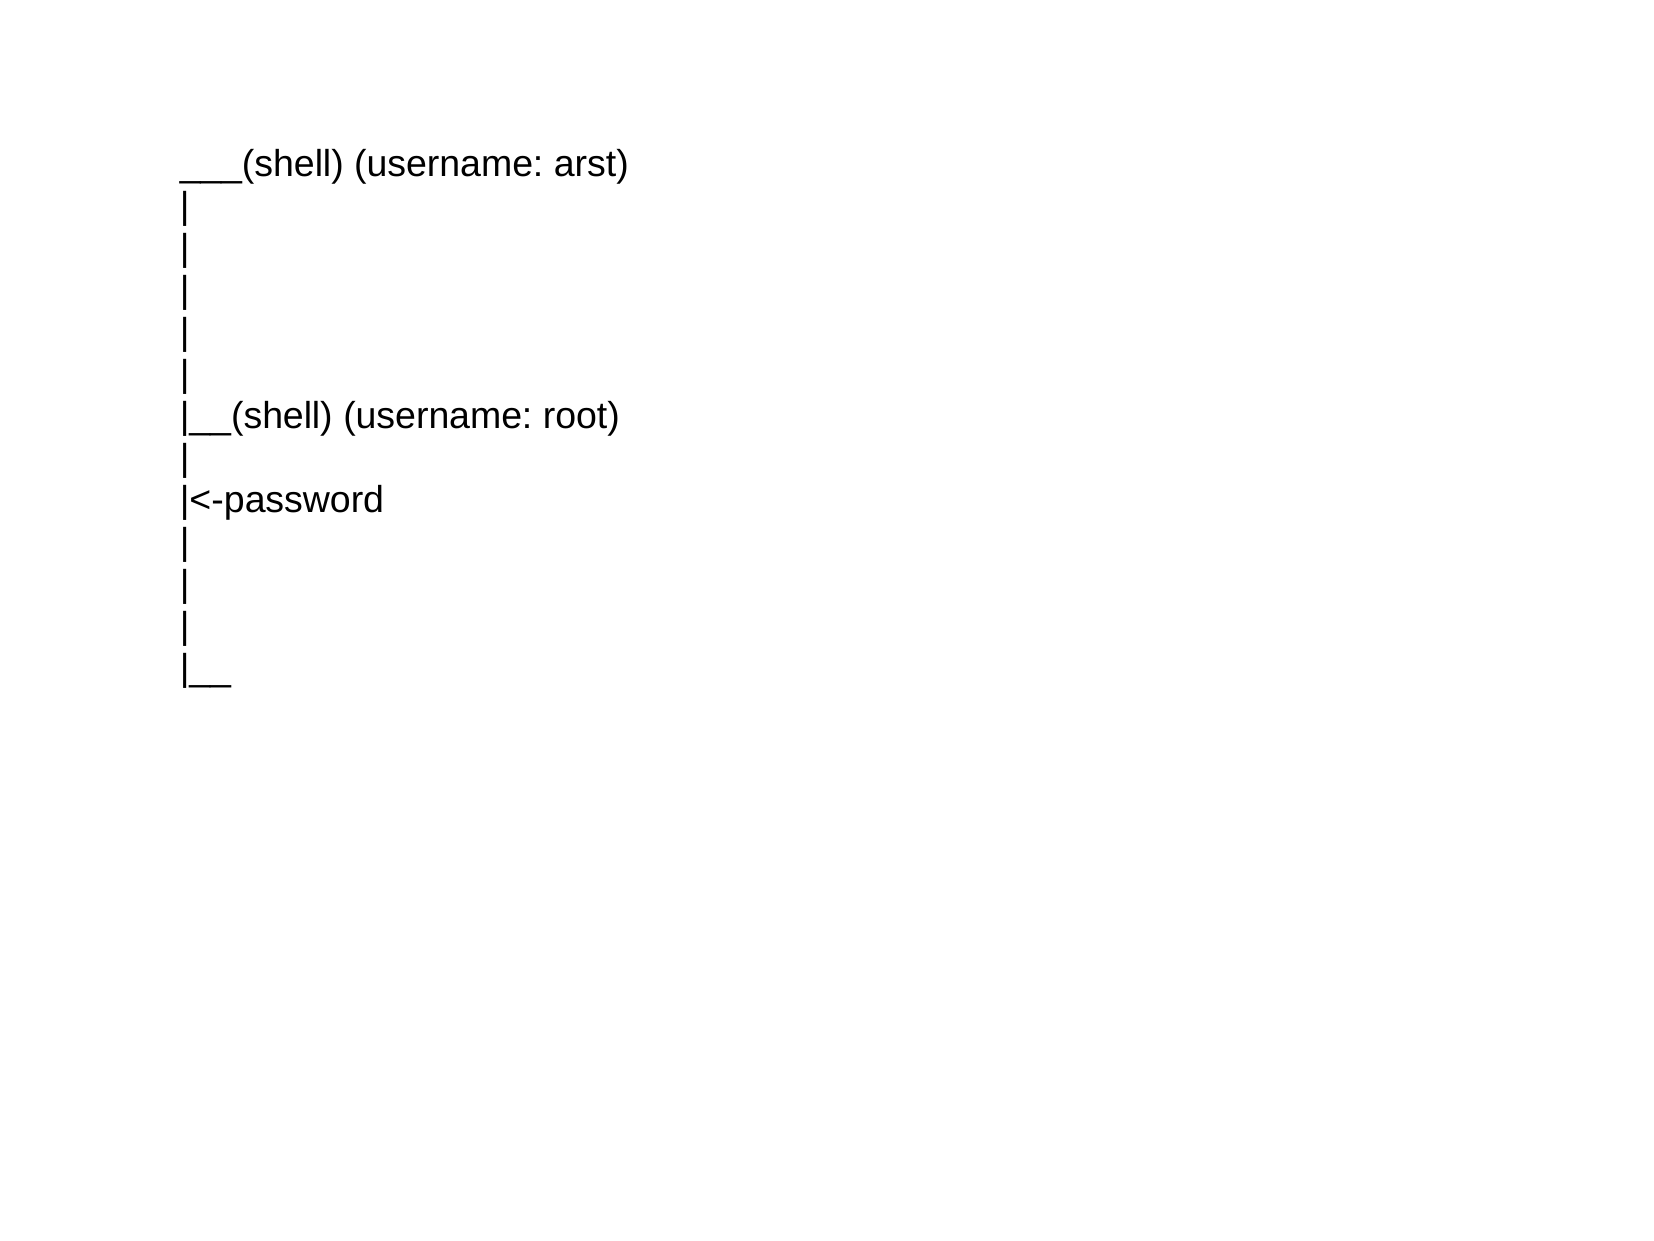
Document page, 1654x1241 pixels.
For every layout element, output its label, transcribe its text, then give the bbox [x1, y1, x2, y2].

text_box ___(shell) (username: arst) | | | | | |__(shell) (username: root) | |<-password | | | |__ [165, 135, 1516, 696]
